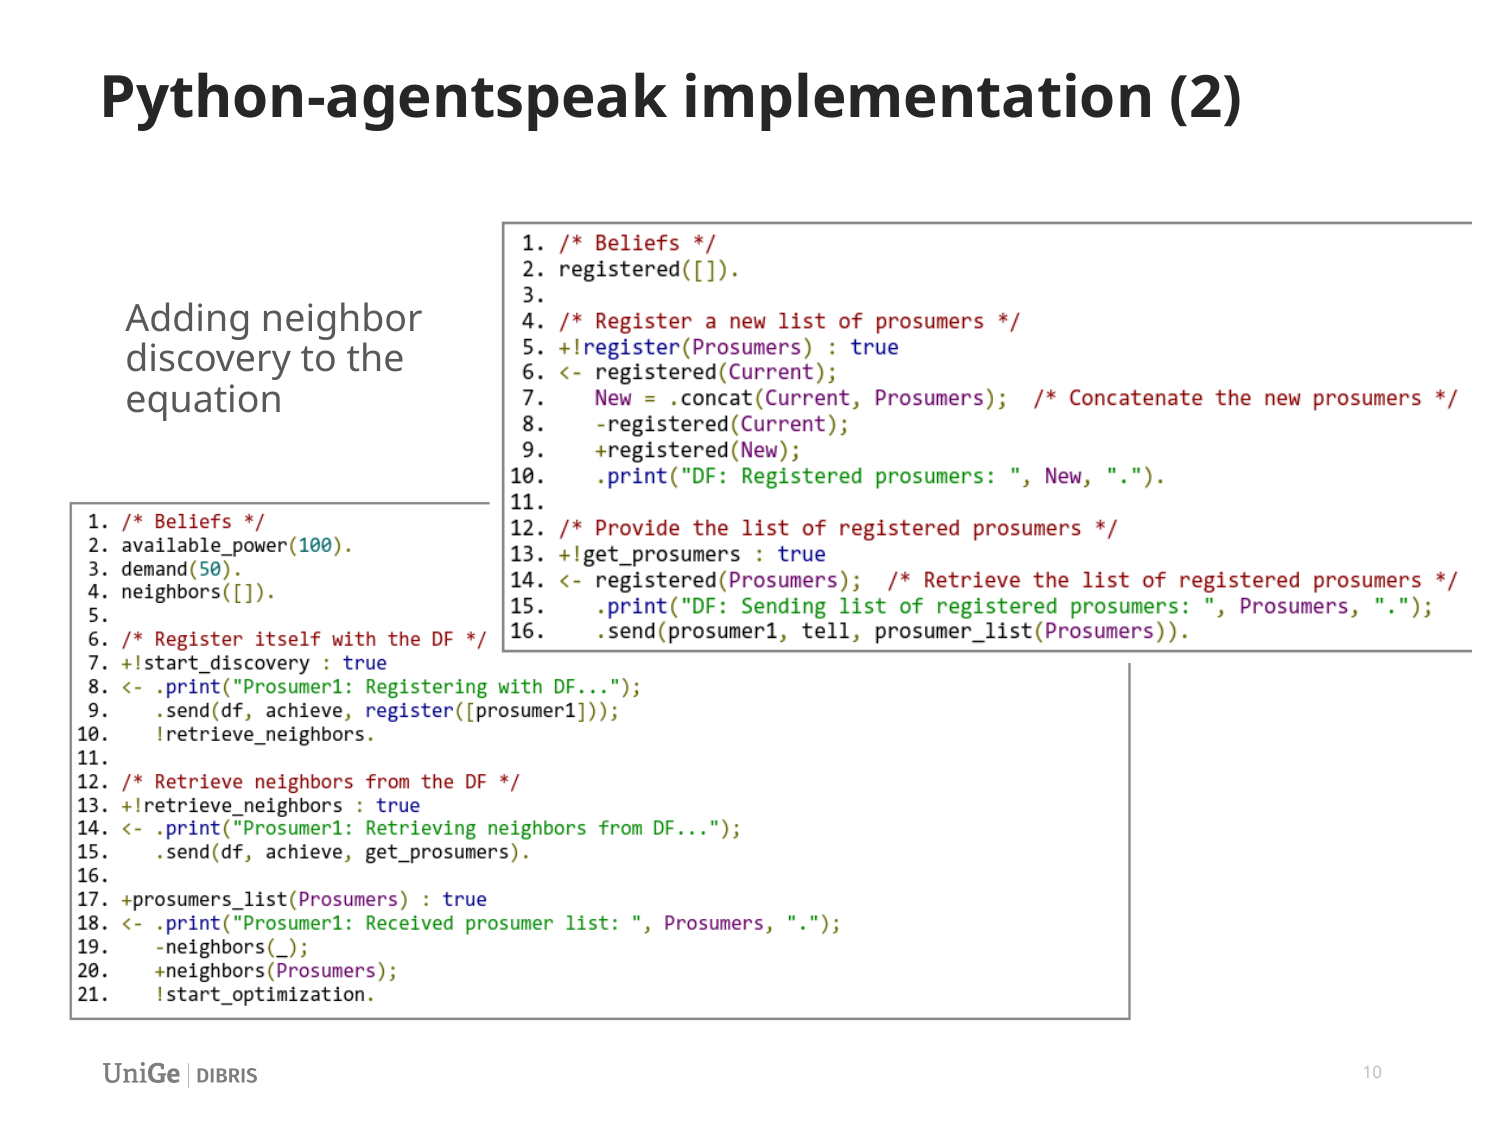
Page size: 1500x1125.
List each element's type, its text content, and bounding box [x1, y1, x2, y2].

picture [59, 214, 1472, 1032]
title Python-agentspeak implementation (2) [84, 59, 1437, 222]
list Adding neighbor discovery to the equation [110, 204, 486, 515]
